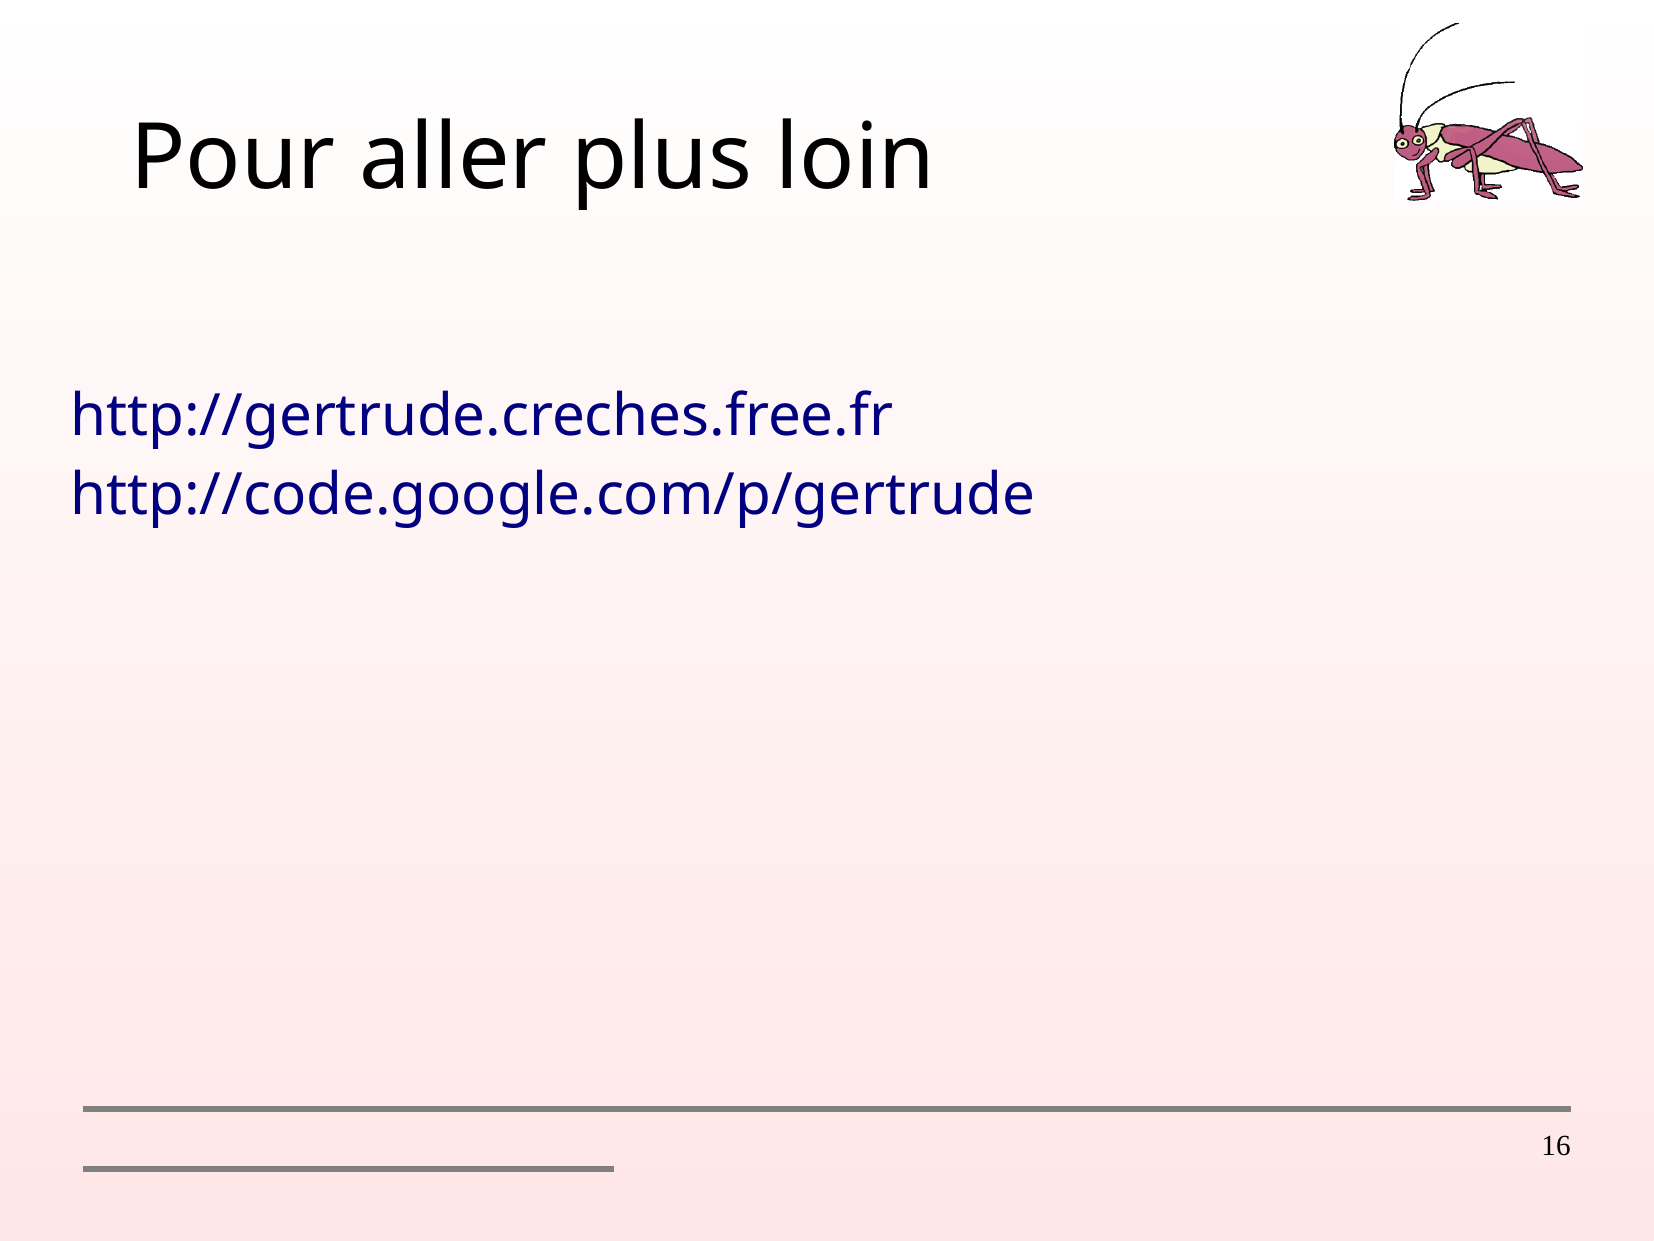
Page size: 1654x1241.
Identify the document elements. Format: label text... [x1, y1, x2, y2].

picture [1394, 23, 1583, 201]
title Pour aller plus loin [82, 49, 1571, 257]
subtitle http://gertrude.creches.free.fr http://code.google.com/p/gertrude [70, 318, 1560, 745]
